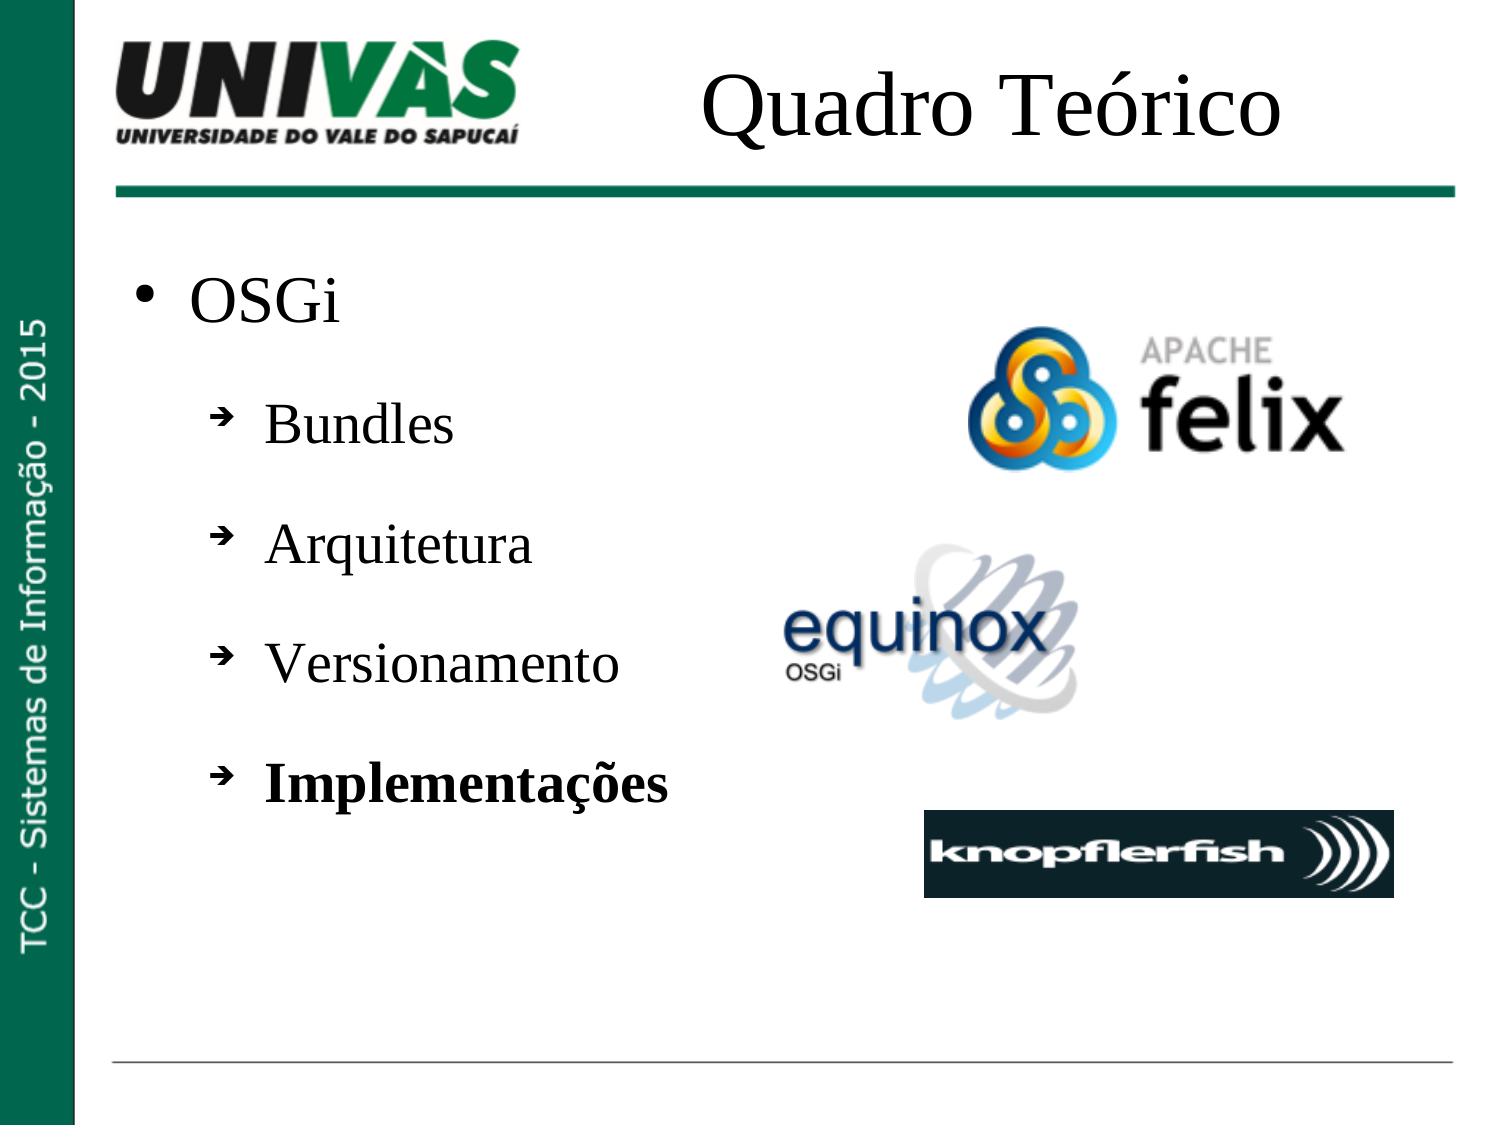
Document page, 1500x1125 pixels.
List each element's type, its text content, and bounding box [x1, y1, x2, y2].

title Quadro Teórico [531, 23, 1454, 174]
text_box OSGi Bundles Arquitetura Versionamento Implementações [118, 208, 1453, 1034]
picture [0, 0, 1500, 1125]
